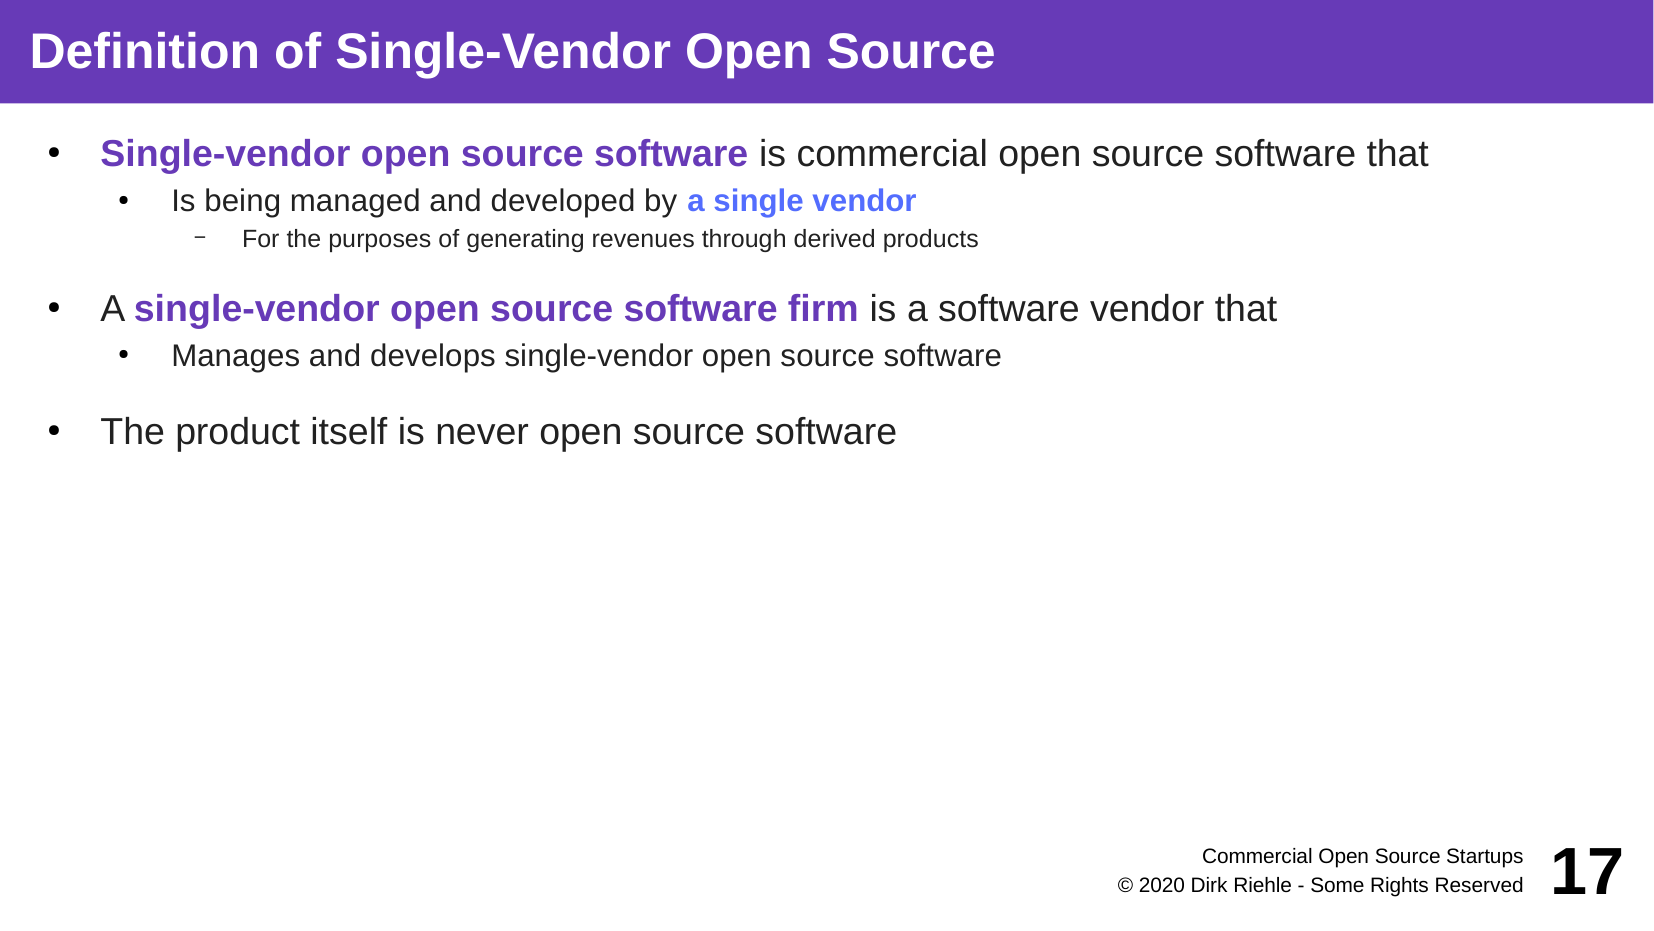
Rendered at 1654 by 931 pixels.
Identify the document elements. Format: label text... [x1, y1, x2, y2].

list Single-vendor open source software is commercial open source software that Is being managed and developed by a single vendor For the purposes of generating revenues through derived products A single-vendor open source software firm is a software vendor that Manages and develops single-vendor open source software The product itself is never open source software [29, 132, 1625, 813]
title Definition of Single-Vendor Open Source [0, 0, 1654, 104]
